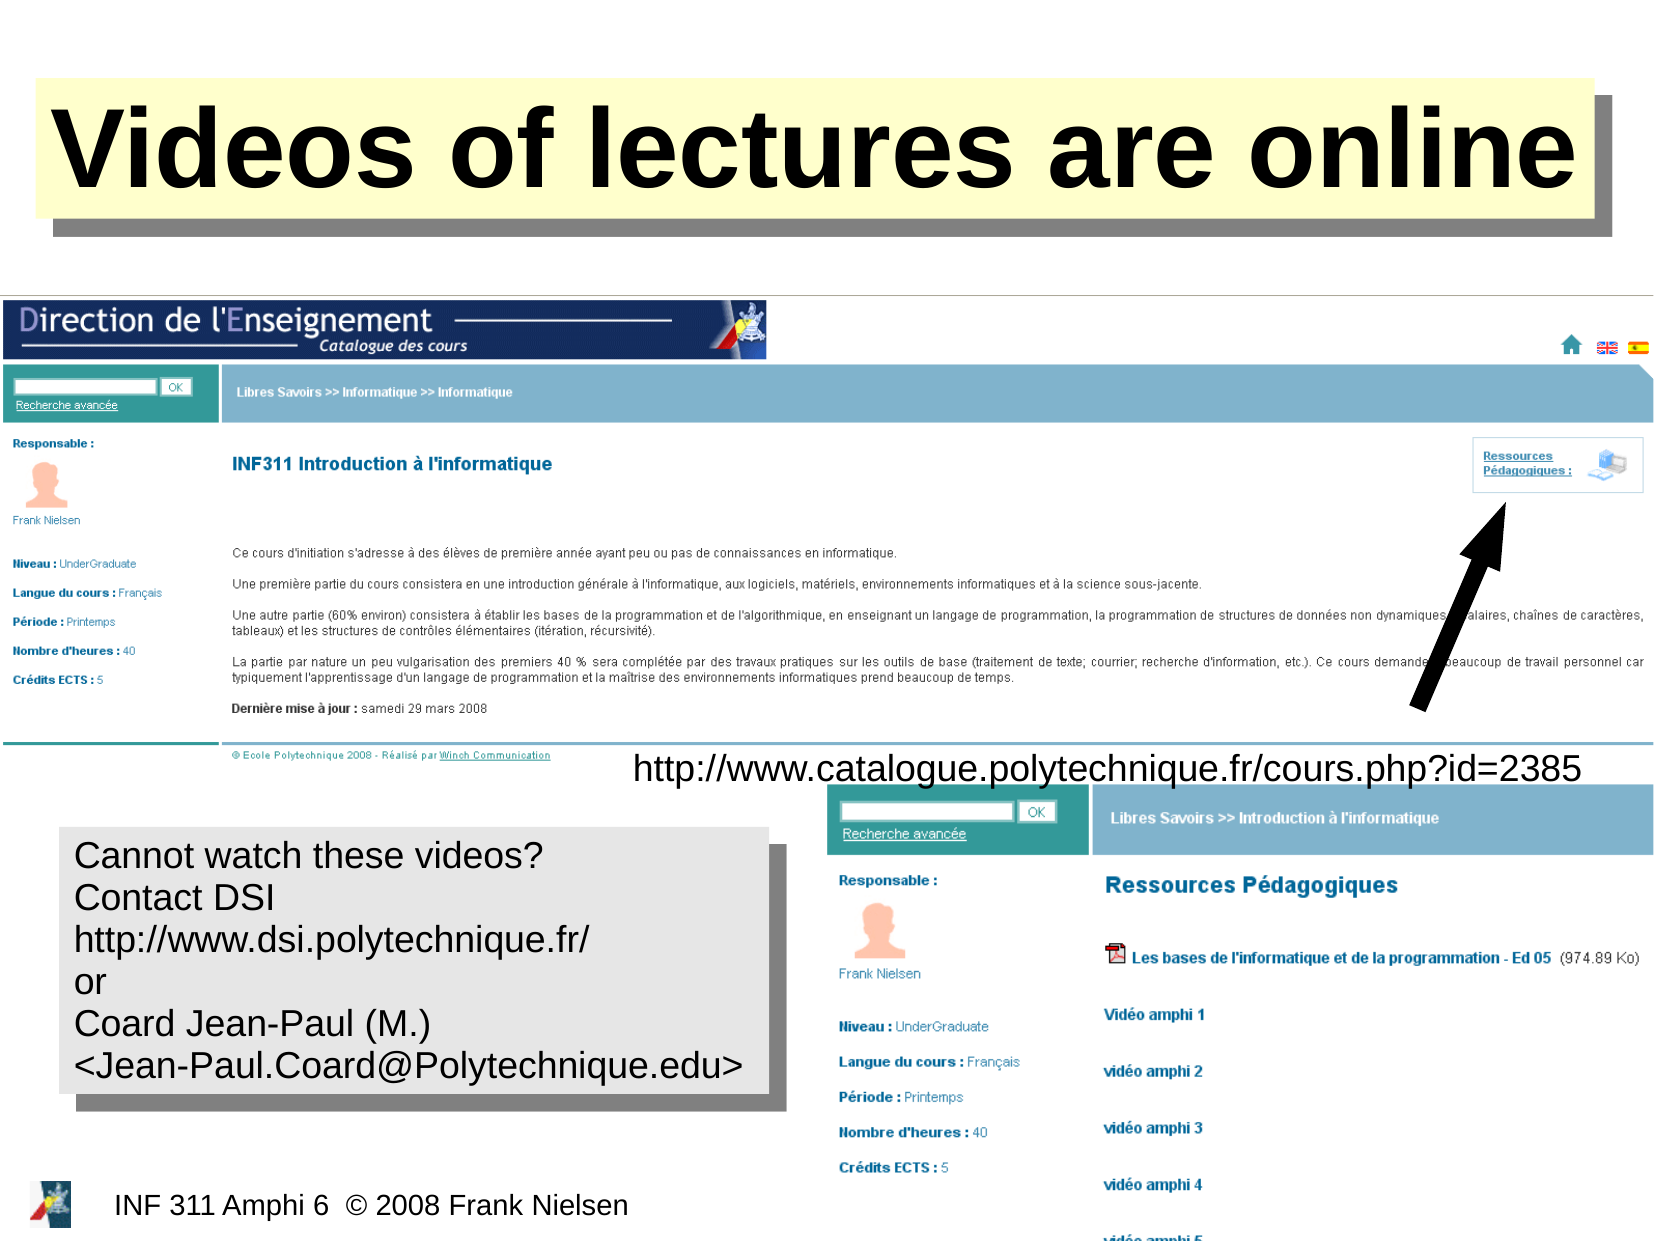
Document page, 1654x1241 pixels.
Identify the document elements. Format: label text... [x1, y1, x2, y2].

text_box Videos of lectures are online [35, 78, 1595, 219]
picture [29, 1181, 71, 1228]
text_box Cannot watch these videos? Contact DSI http://www.dsi.polytechnique.fr/ or Coard Jean-Paul (M.) <Jean-Paul.Coard@Polytechnique.edu> [59, 826, 769, 1094]
picture [0, 295, 1654, 769]
picture [826, 782, 1654, 1241]
text_box http://www.catalogue.polytechnique.fr/cours.php?id=2385 [618, 740, 1595, 798]
